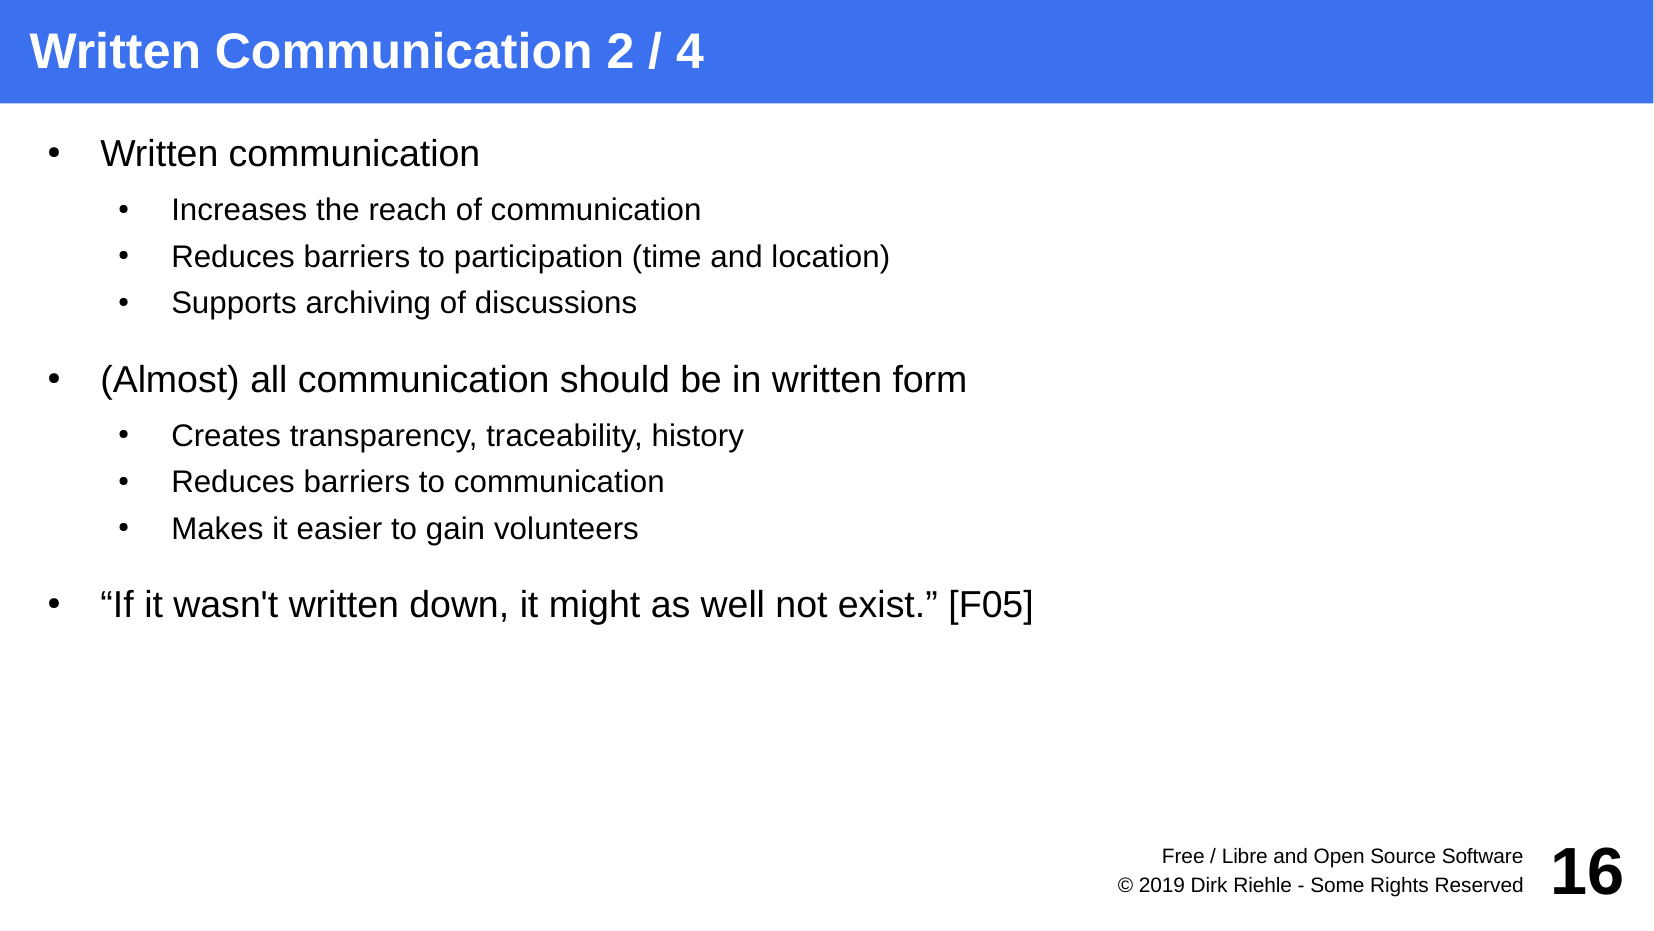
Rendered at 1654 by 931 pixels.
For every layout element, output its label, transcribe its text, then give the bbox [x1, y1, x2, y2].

list Written communication Increases the reach of communication Reduces barriers to participation (time and location) Supports archiving of discussions (Almost) all communication should be in written form Creates transparency, traceability, history Reduces barriers to communication Makes it easier to gain volunteers “If it wasn't written down, it might as well not exist.” [F05] [29, 132, 1625, 813]
title Written Communication 2 / 4 [0, 0, 1654, 104]
